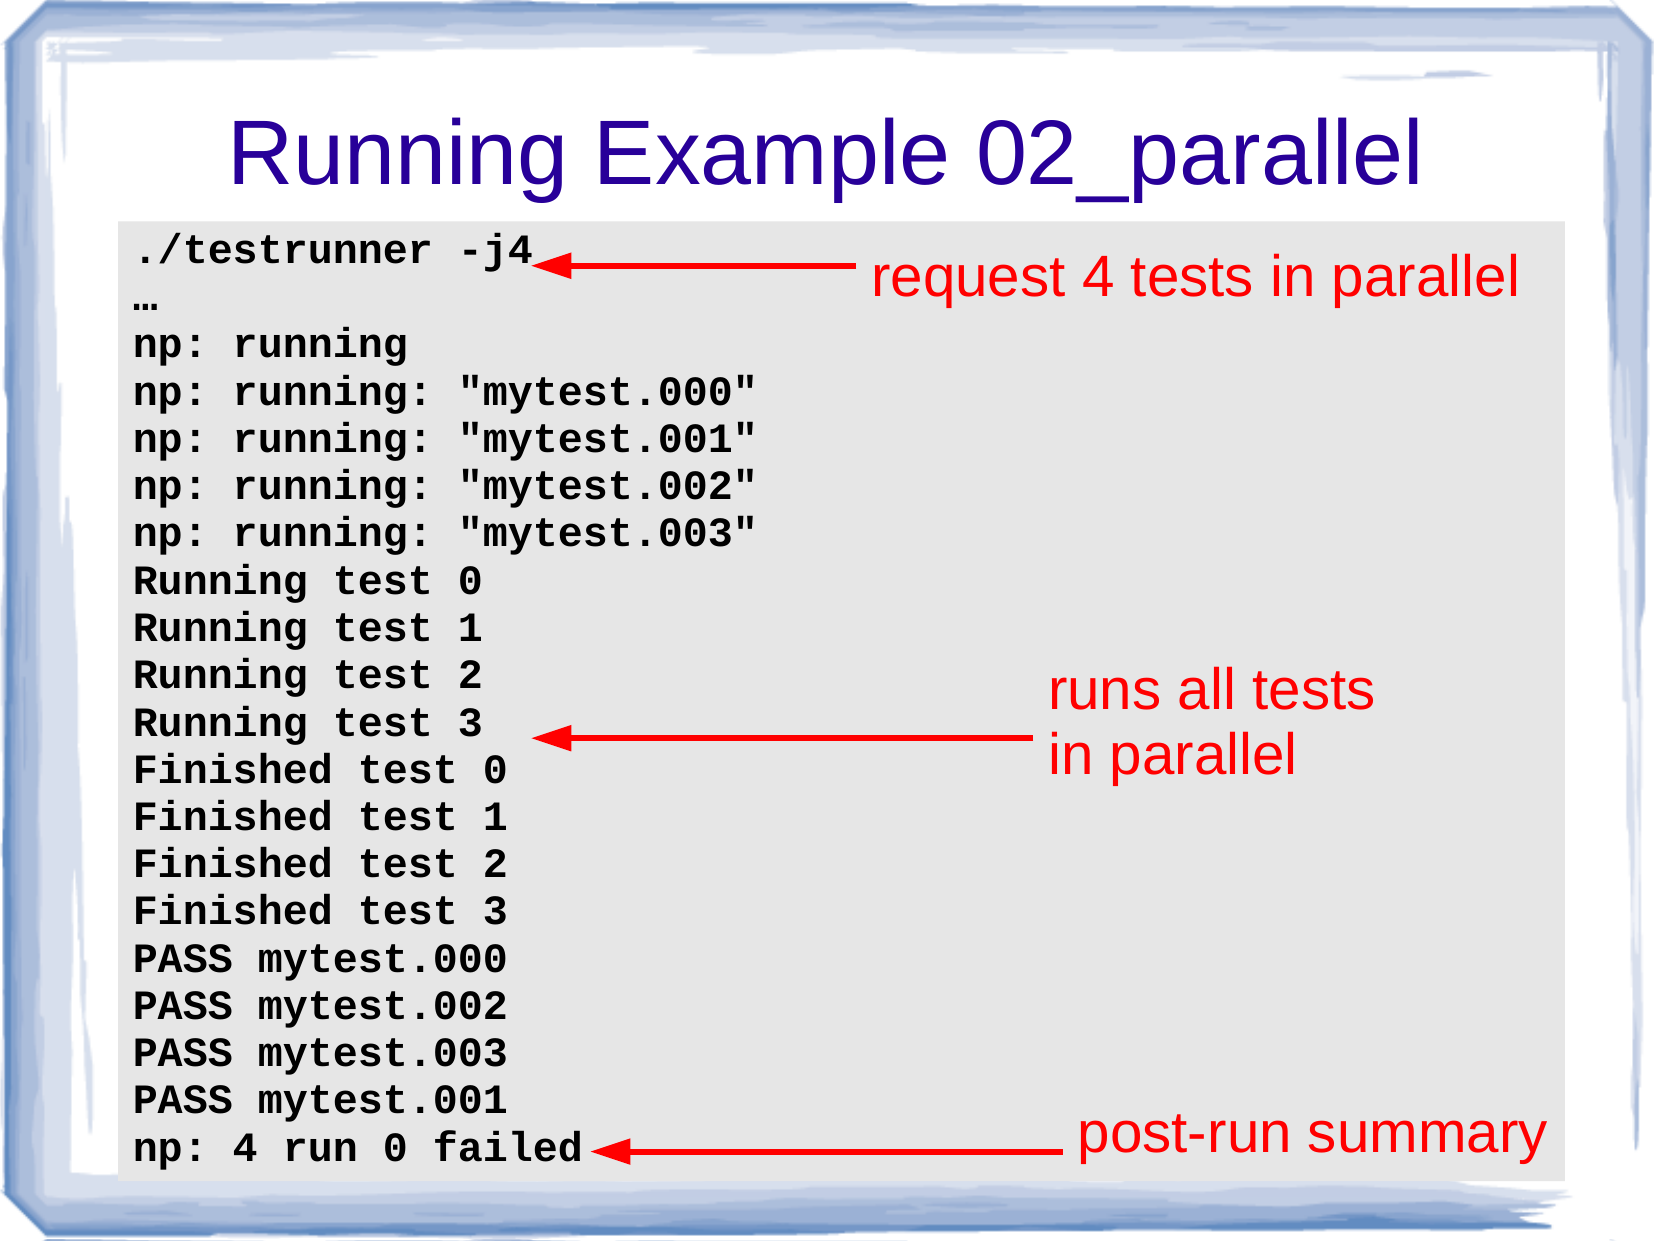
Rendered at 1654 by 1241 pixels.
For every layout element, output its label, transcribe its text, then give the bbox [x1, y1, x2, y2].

text_box ./testrunner -j4 … np: running np: running: "mytest.000" np: running: "mytest.001" np: running: "mytest.002" np: running: "mytest.003" Running test 0 Running test 1 Running test 2 Running test 3 Finished test 0 Finished test 1 Finished test 2 Finished test 3 PASS mytest.000 PASS mytest.002 PASS mytest.003 PASS mytest.001 np: 4 run 0 failed [118, 221, 1565, 1182]
picture [0, 0, 1654, 1241]
text_box post-run summary [1062, 1092, 1565, 1182]
text_box runs all tests in parallel [1033, 649, 1392, 827]
text_box request 4 tests in parallel [856, 236, 1536, 325]
title Running Example 02_parallel [82, 49, 1571, 257]
